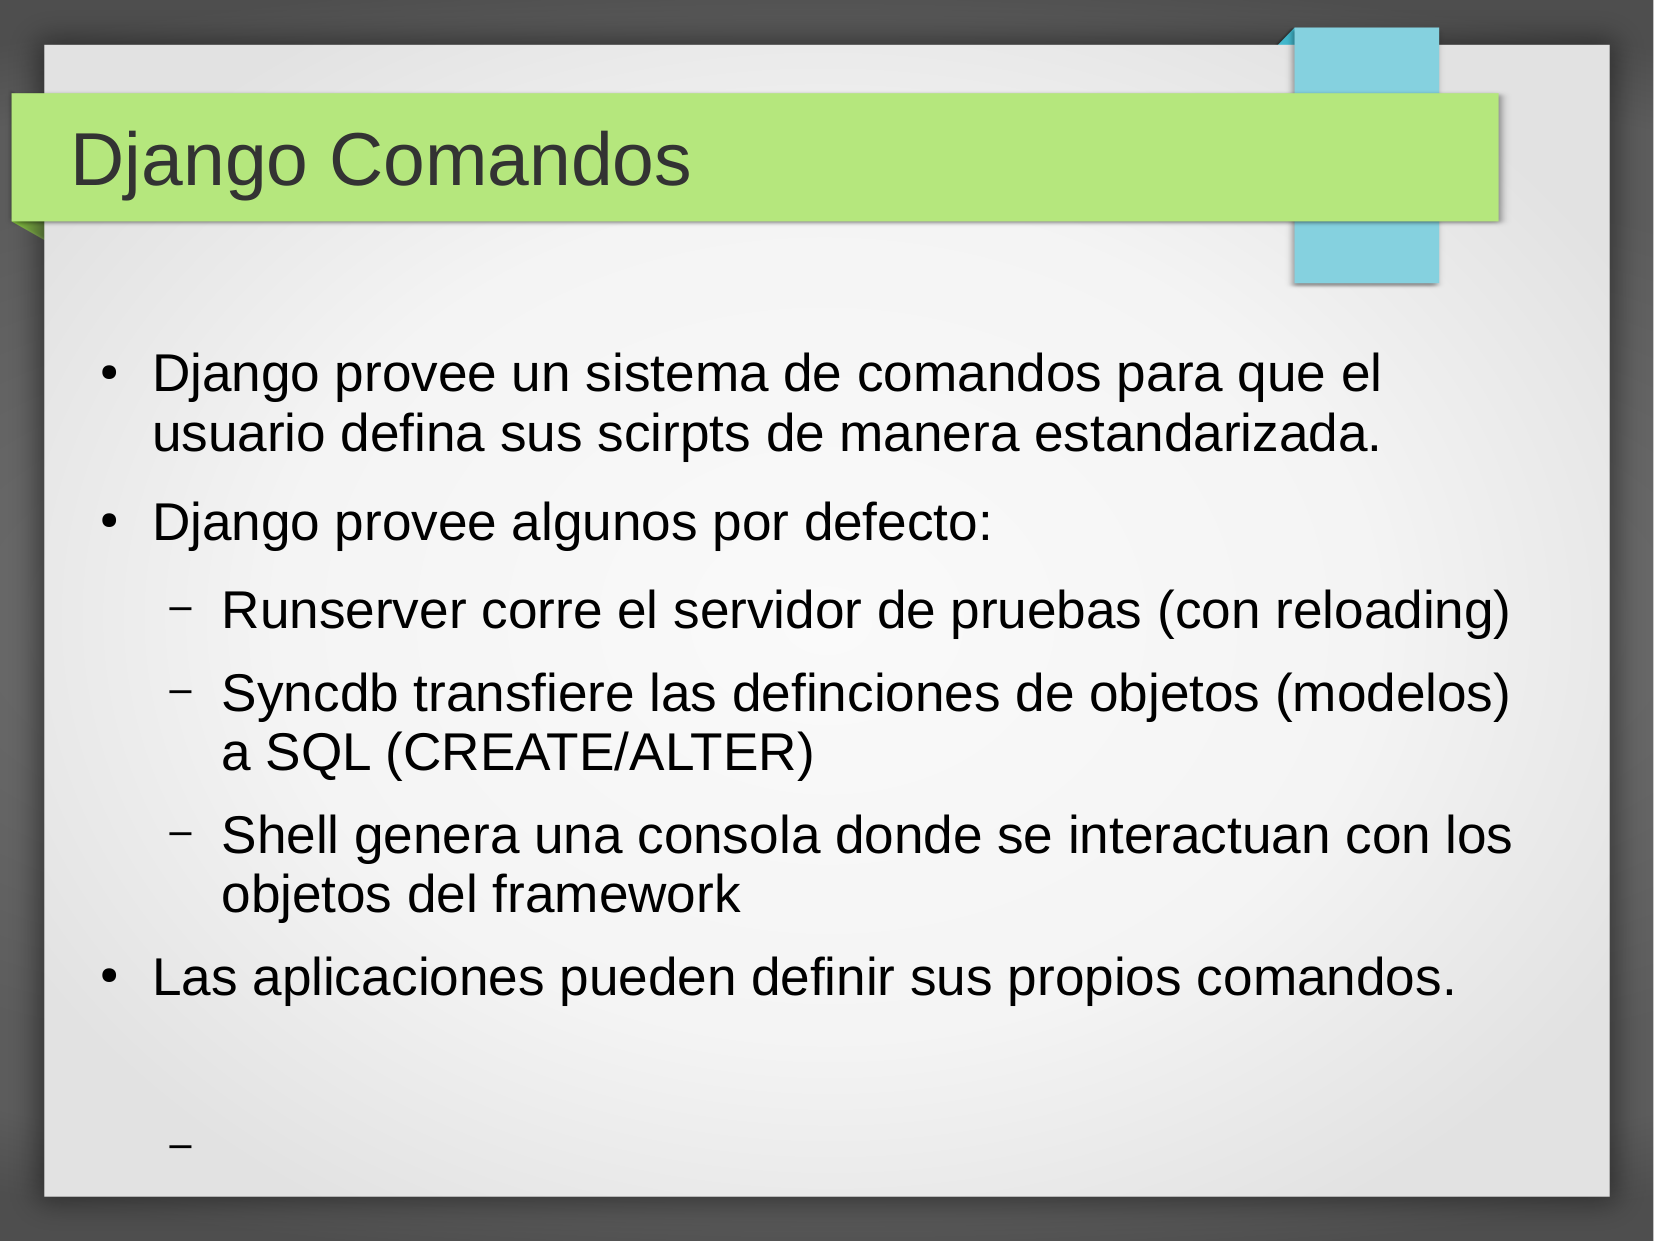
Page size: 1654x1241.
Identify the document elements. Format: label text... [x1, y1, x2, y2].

title Django Comandos [70, 106, 1229, 213]
picture [0, 0, 1654, 1241]
list Django provee un sistema de comandos para que el usuario defina sus scirpts de manera estandarizada. Django provee algunos por defecto: Runserver corre el servidor de pruebas (con reloading) Syncdb transfiere las definciones de objetos (modelos) a SQL (CREATE/ALTER) Shell genera una consola donde se interactuan con los objetos del framework Las aplicaciones pueden definir sus propios comandos. [82, 343, 1538, 1063]
